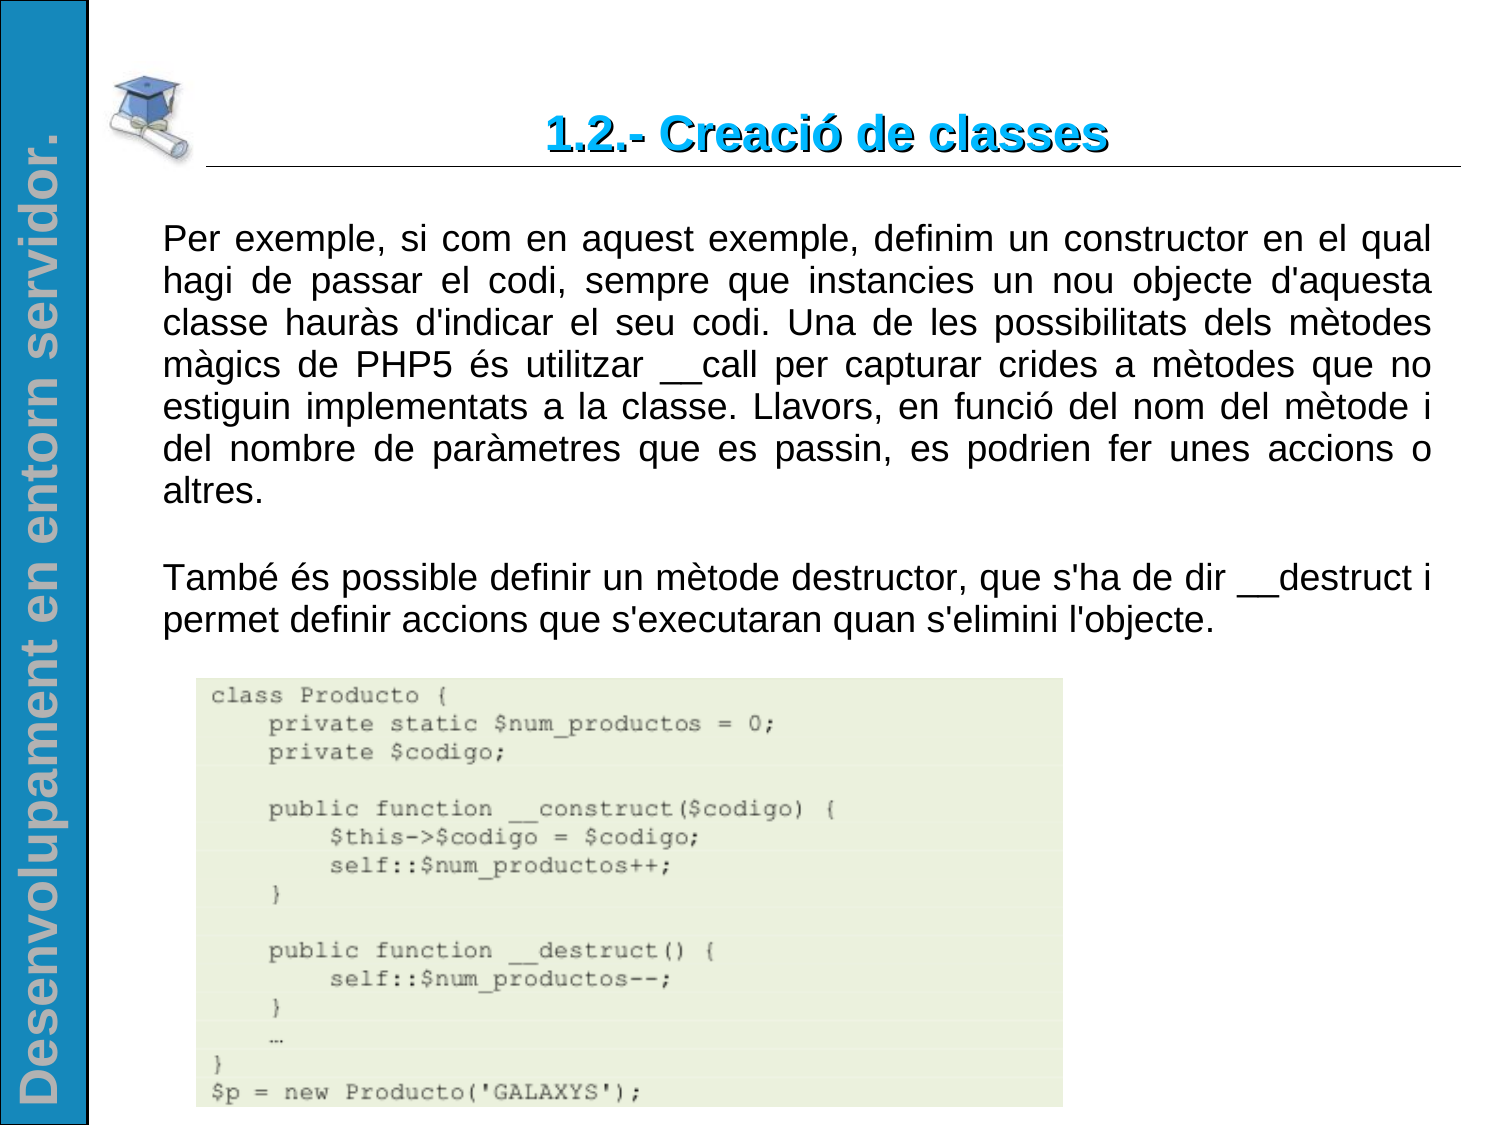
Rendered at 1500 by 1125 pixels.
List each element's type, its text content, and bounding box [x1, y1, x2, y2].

picture [196, 678, 1063, 1107]
title 1.2.- Creació de classes [206, 88, 1447, 178]
picture [93, 61, 206, 174]
text_box Per exemple, si com en aquest exemple, definim un constructor en el qual hagi de passar el codi, sempre que instancies un nou objecte d'aquesta classe hauràs d'indicar el seu codi. Una de les possibilitats dels mètodes màgics de PHP5 és utilitzar __call per capturar crides a mètodes que no estiguin implementats a la classe. Llavors, en funció del nom del mètode i del nombre de paràmetres que es passin, es podrien fer unes accions o altres. També és possible definir un mètode destructor, que s'ha de dir __destruct i permet definir accions que s'executaran quan s'elimini l'objecte. [147, 209, 1447, 649]
